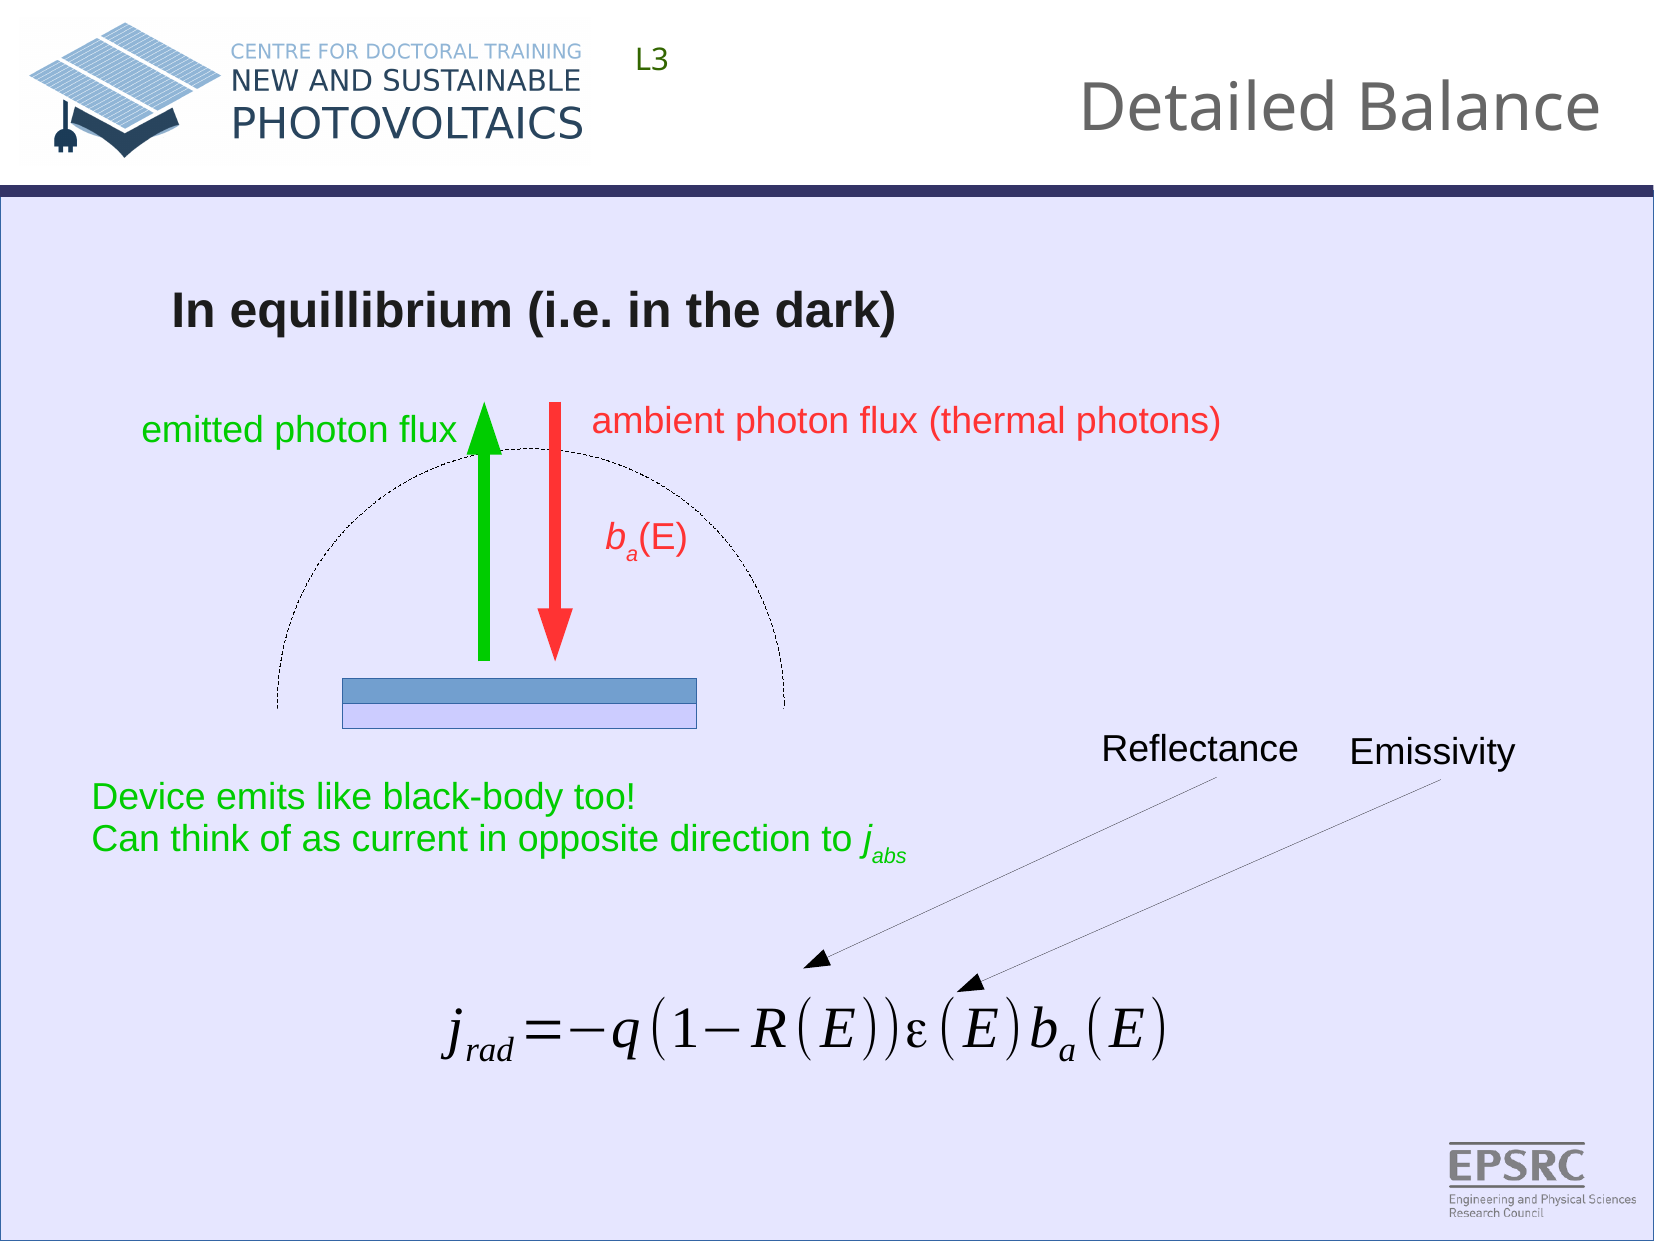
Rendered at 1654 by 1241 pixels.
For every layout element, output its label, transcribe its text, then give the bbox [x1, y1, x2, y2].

text_box In equillibrium (i.e. in the dark) [153, 271, 1193, 349]
text_box [0, 197, 1654, 1241]
text_box emitted photon flux [126, 401, 473, 459]
text_box ambient photon flux (thermal photons) [576, 392, 1237, 449]
chart [425, 992, 1183, 1068]
picture [19, 17, 591, 166]
picture [1449, 1142, 1636, 1217]
text_box ba(E) [590, 507, 773, 574]
text_box Device emits like black-body too! Can think of as current in opposite direction to jabs [76, 767, 1223, 876]
text_box L3 [620, 29, 880, 80]
text_box Detailed Balance [767, 52, 1619, 142]
text_box Reflectance [1086, 720, 1314, 778]
text_box Emissivity [1334, 722, 1531, 780]
